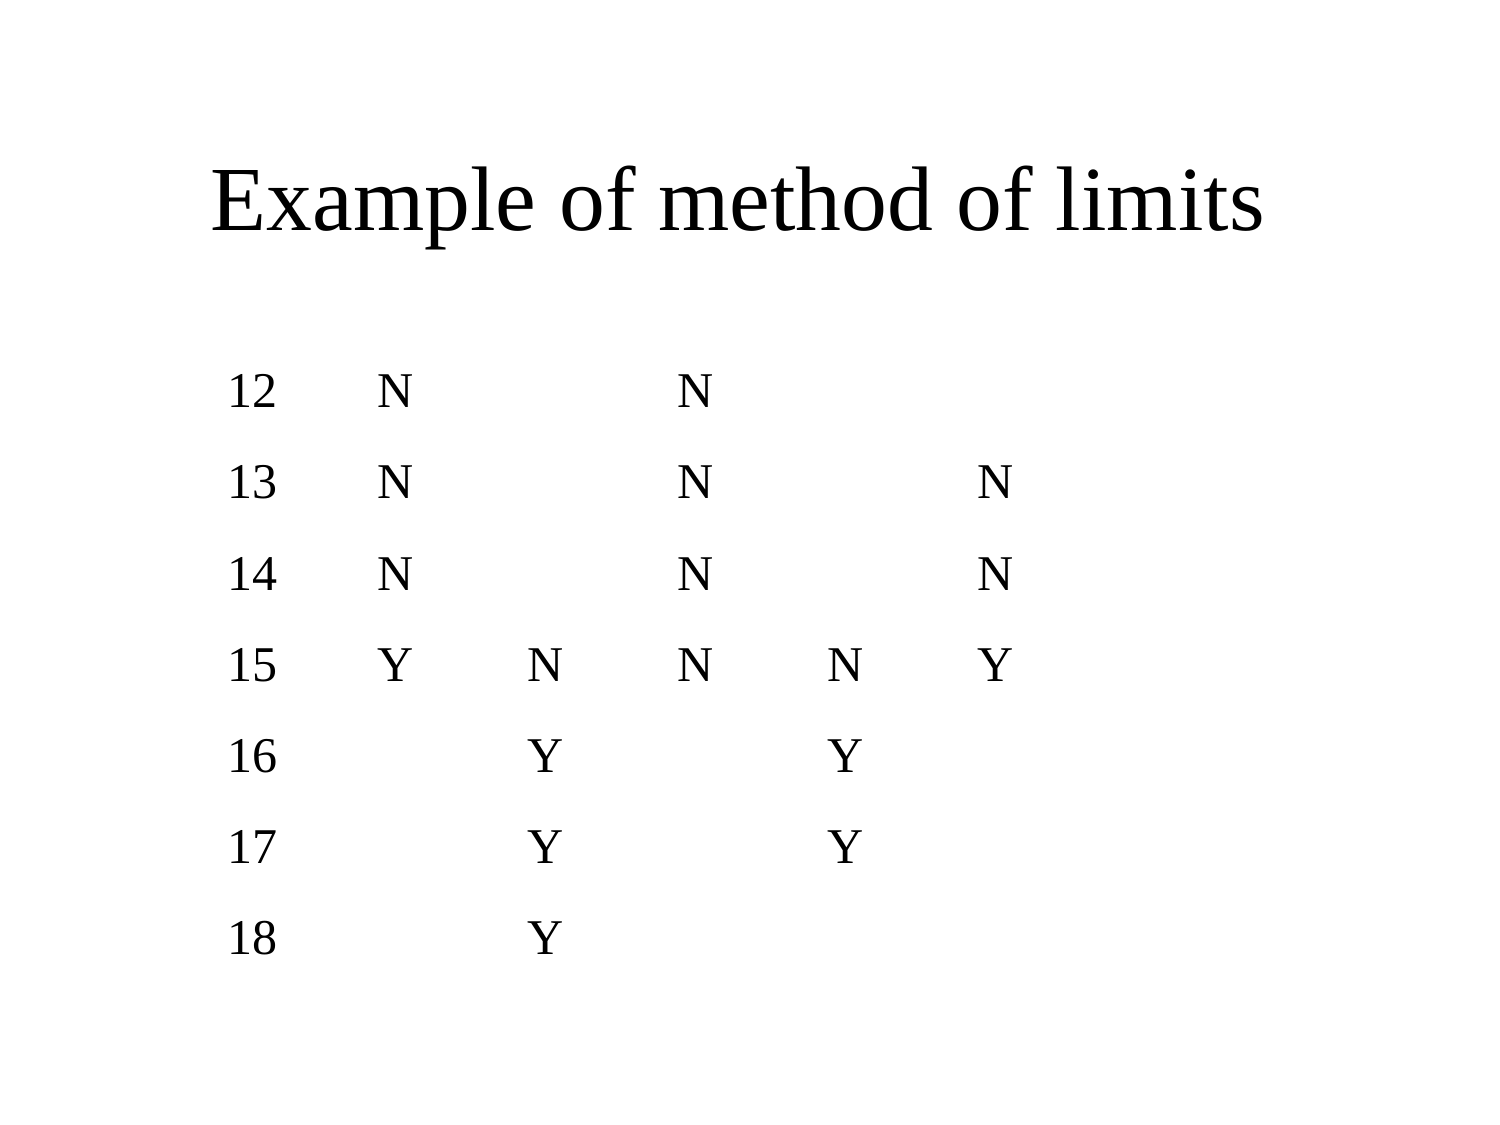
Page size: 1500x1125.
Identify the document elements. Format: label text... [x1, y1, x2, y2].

text_box 12 N N 13 N N N 14 N N N 15 Y N N N Y 16 Y Y 17 Y Y 18 Y [212, 349, 1176, 1125]
title Example of method of limits [112, 99, 1388, 288]
